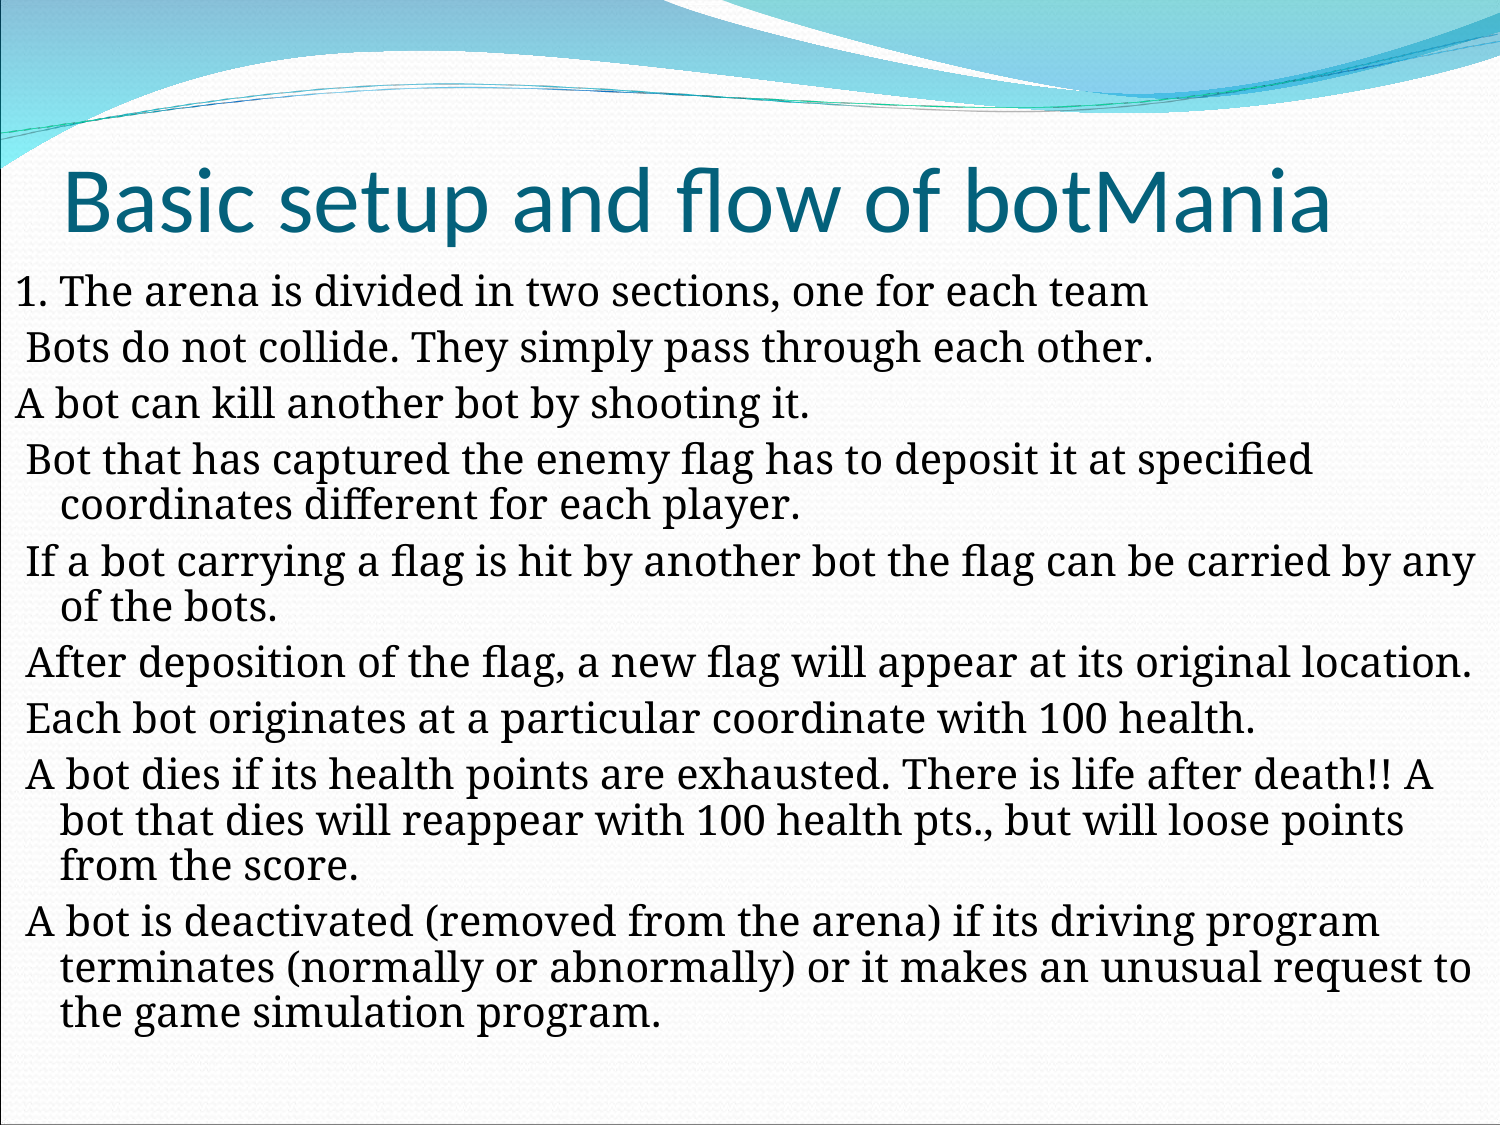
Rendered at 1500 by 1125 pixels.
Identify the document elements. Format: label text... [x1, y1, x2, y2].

picture [0, 0, 1500, 262]
list 1. The arena is divided in two sections, one for each team Bots do not collide. They simply pass through each other. A bot can kill another bot by shooting it. Bot that has captured the enemy flag has to deposit it at specified coordinates different for each player. If a bot carrying a flag is hit by another bot the flag can be carried by any of the bots. After deposition of the flag, a new flag will appear at its original location. Each bot originates at a particular coordinate with 100 health. A bot dies if its health points are exhausted. There is life after death!! A bot that dies will reappear with 100 health pts., but will loose points from the score. A bot is deactivated (removed from the arena) if its driving program terminates (normally or abnormally) or it makes an unusual request to the game simulation program. [0, 262, 1500, 1125]
title Basic setup and flow of botMania [62, 15, 1413, 262]
